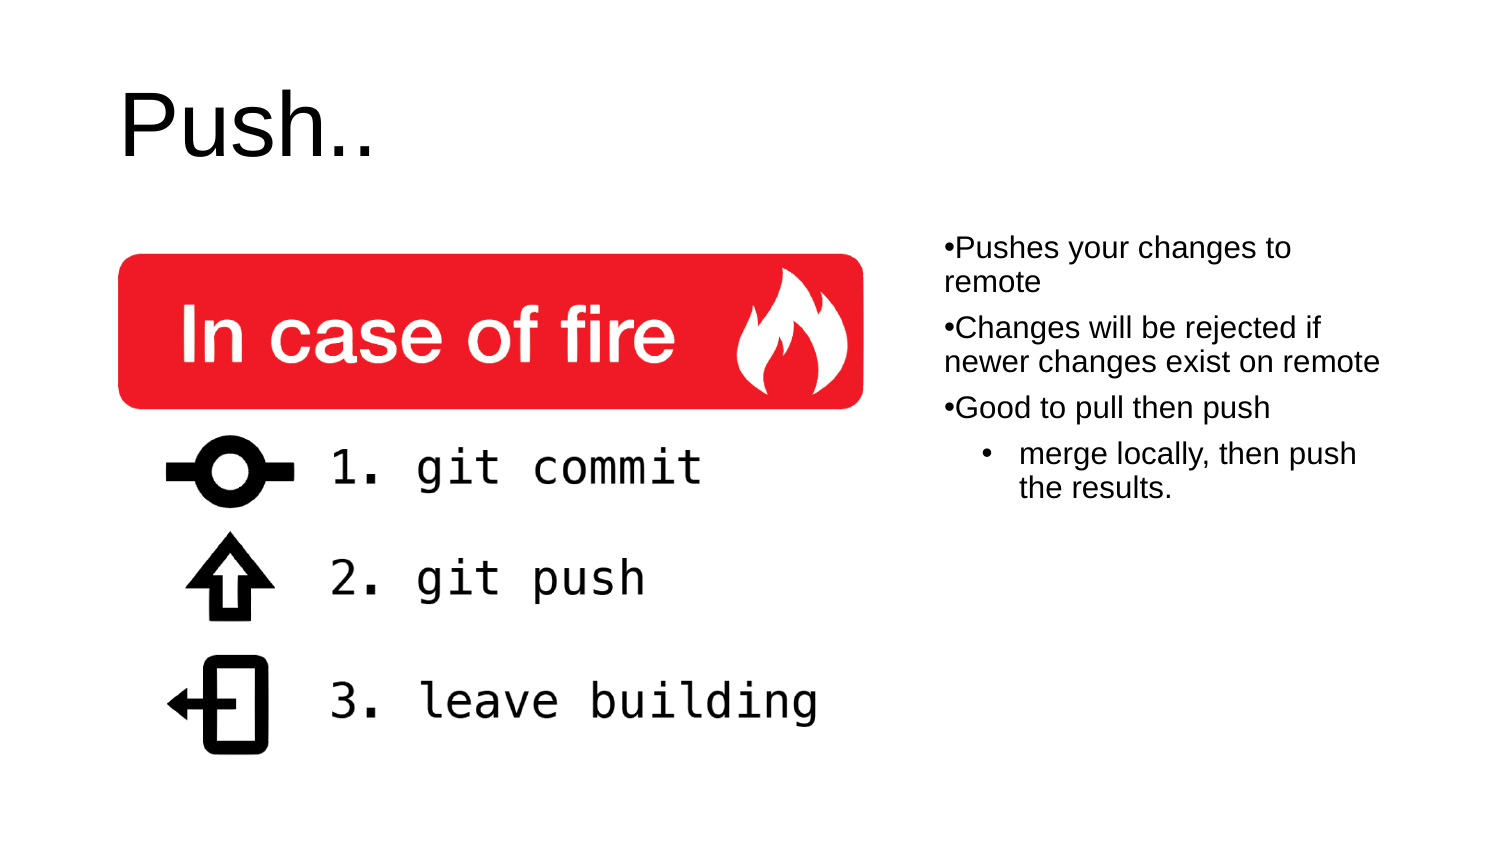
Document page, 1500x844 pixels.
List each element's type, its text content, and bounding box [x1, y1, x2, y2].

picture [107, 236, 875, 762]
text_box Pushes your changes to remote Changes will be rejected if newer changes exist on remote Good to pull then push merge locally, then push the results. [929, 224, 1397, 760]
text_box Push.. [103, 44, 1397, 208]
